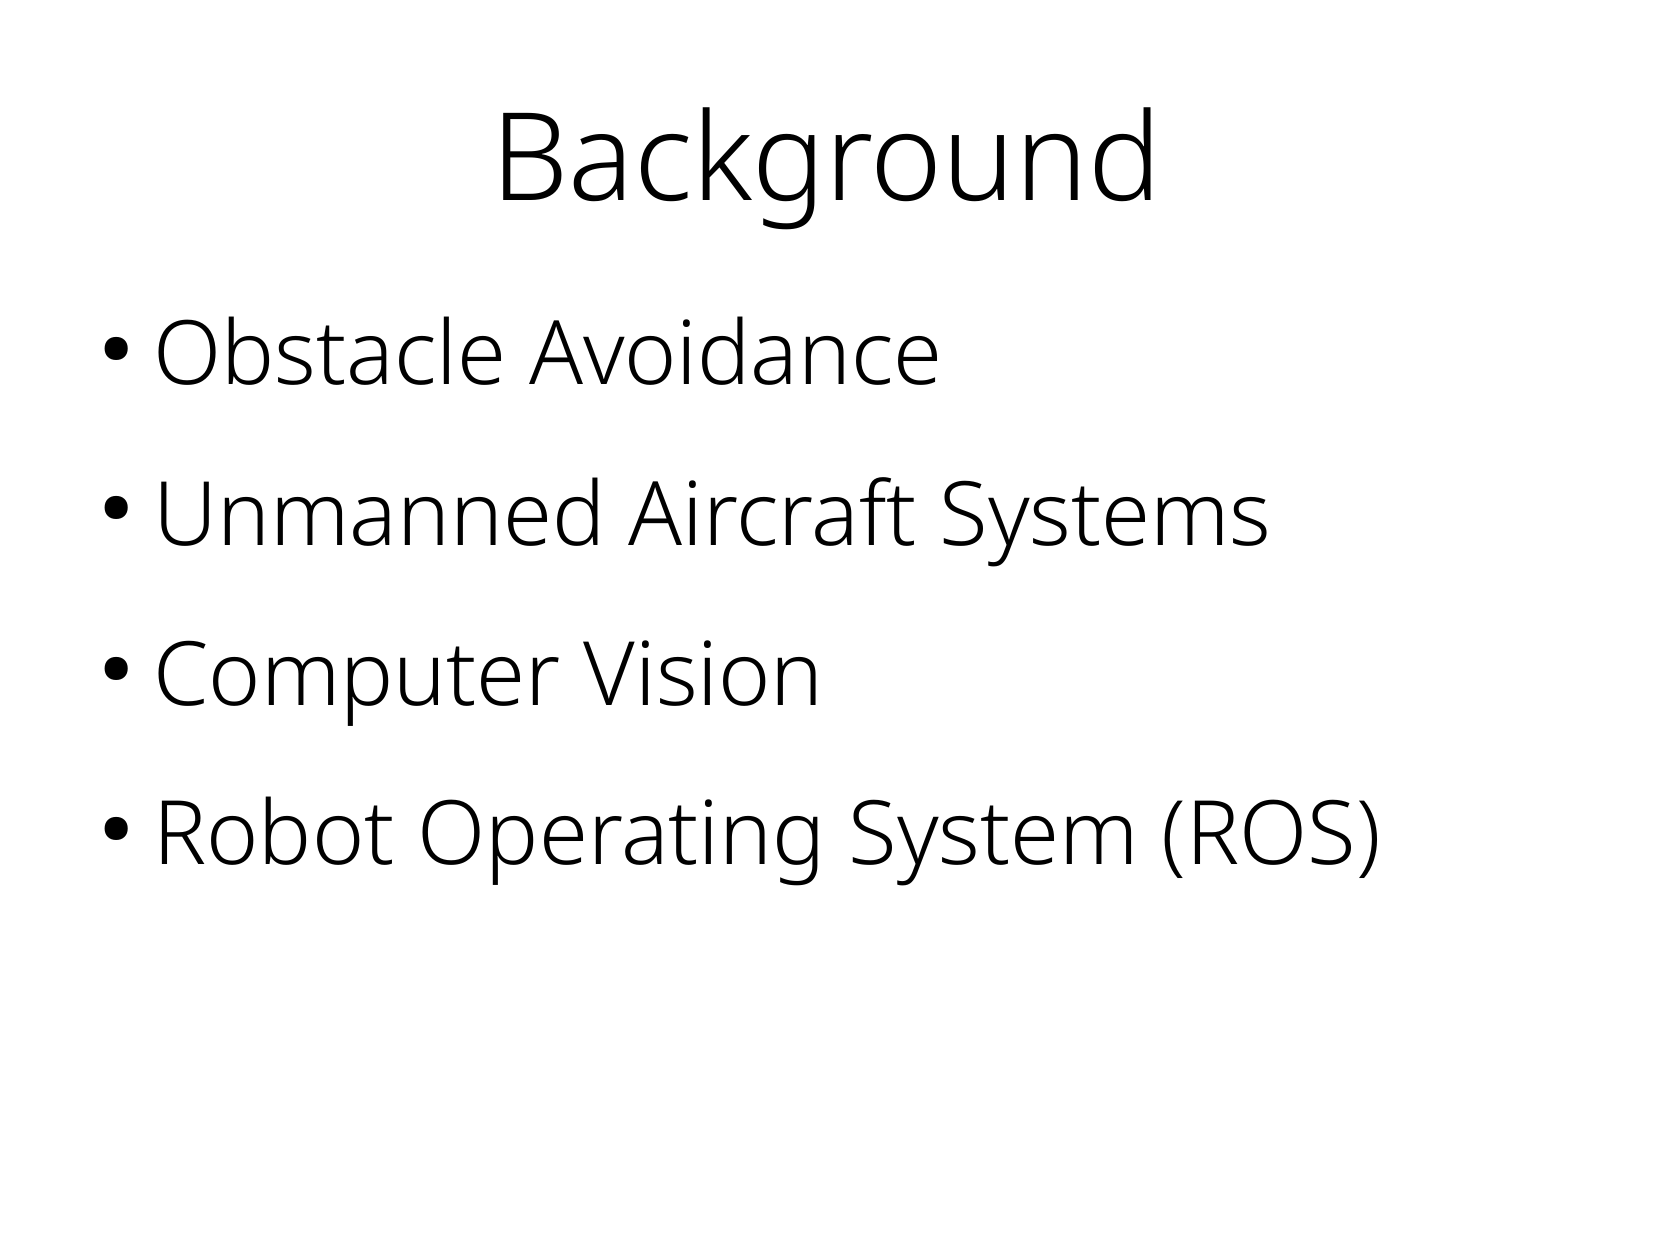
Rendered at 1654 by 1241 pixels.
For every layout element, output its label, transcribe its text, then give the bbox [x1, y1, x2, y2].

title Background [82, 49, 1571, 257]
list Obstacle Avoidance Unmanned Aircraft Systems Computer Vision Robot Operating System (ROS) [82, 290, 1571, 1010]
